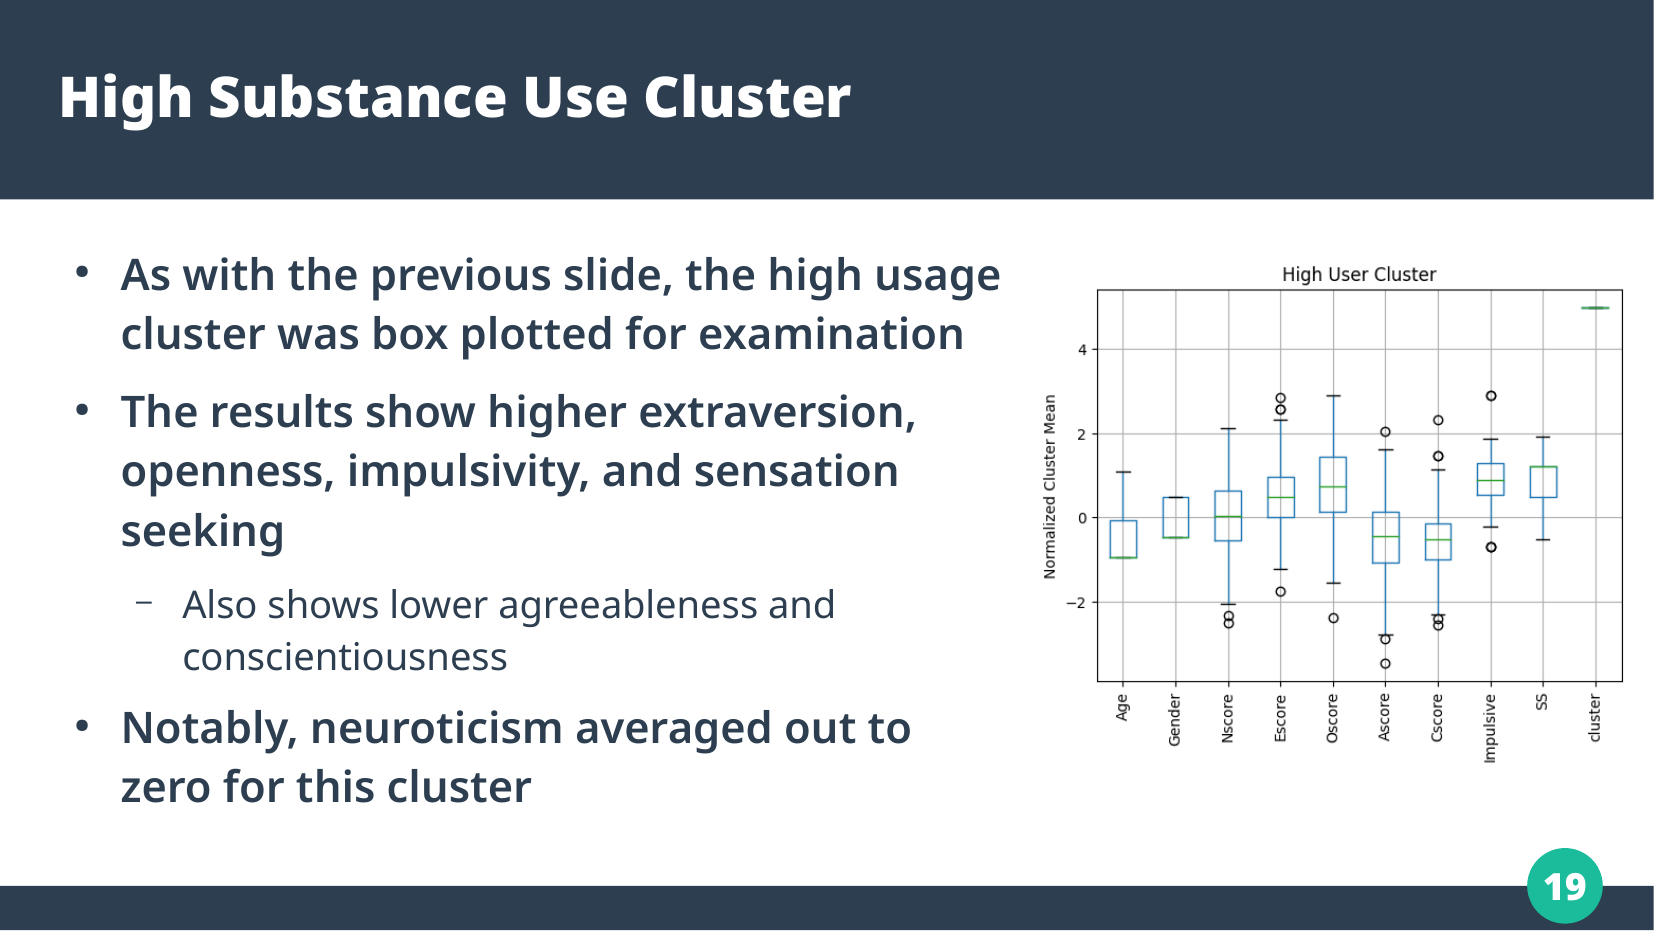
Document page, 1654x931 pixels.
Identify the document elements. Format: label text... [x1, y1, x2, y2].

picture [1041, 262, 1641, 788]
title High Substance Use Cluster [59, 37, 1595, 155]
list As with the previous slide, the high usage cluster was box plotted for examination The results show higher extraversion, openness, impulsivity, and sensation seeking Also shows lower agreeableness and conscientiousness Notably, neuroticism averaged out to zero for this cluster [59, 243, 1013, 864]
